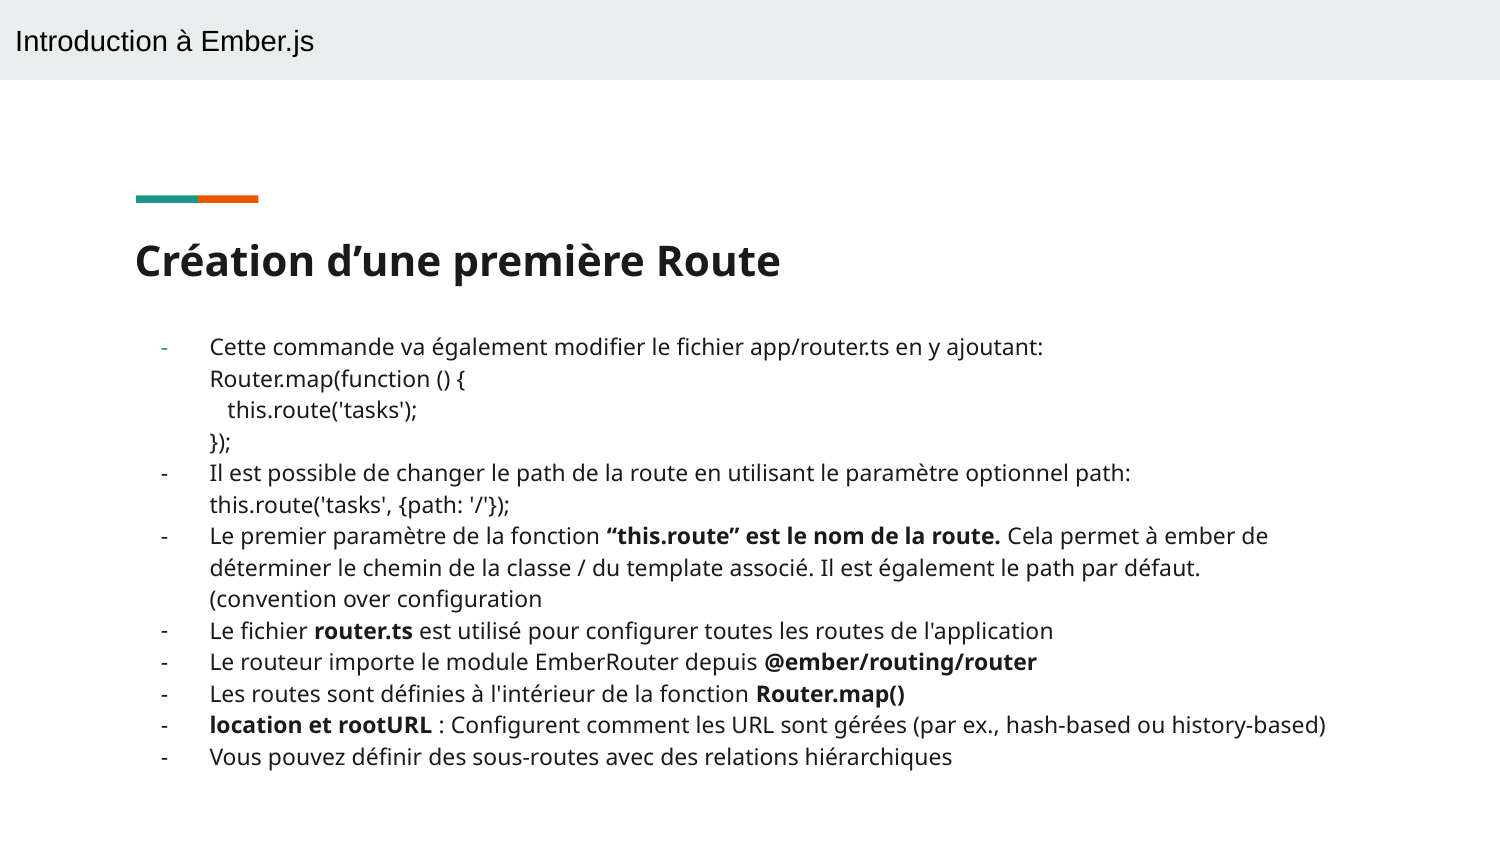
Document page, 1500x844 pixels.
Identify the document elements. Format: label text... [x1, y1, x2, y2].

list Cette commande va également modifier le fichier app/router.ts en y ajoutant: Router.map(function () { this.route('tasks'); }); Il est possible de changer le path de la route en utilisant le paramètre optionnel path: this.route('tasks', {path: '/'}); Le premier paramètre de la fonction “this.route” est le nom de la route. Cela permet à ember de déterminer le chemin de la classe / du template associé. Il est également le path par défaut. (convention over configuration Le fichier router.ts est utilisé pour configurer toutes les routes de l'application Le routeur importe le module EmberRouter depuis @ember/routing/router Les routes sont définies à l'intérieur de la fonction Router.map() location et rootURL : Configurent comment les URL sont gérées (par ex., hash-based ou history-based) Vous pouvez définir des sous-routes avec des relations hiérarchiques [119, 313, 1381, 798]
title Création d’une première Route [119, 216, 1381, 305]
